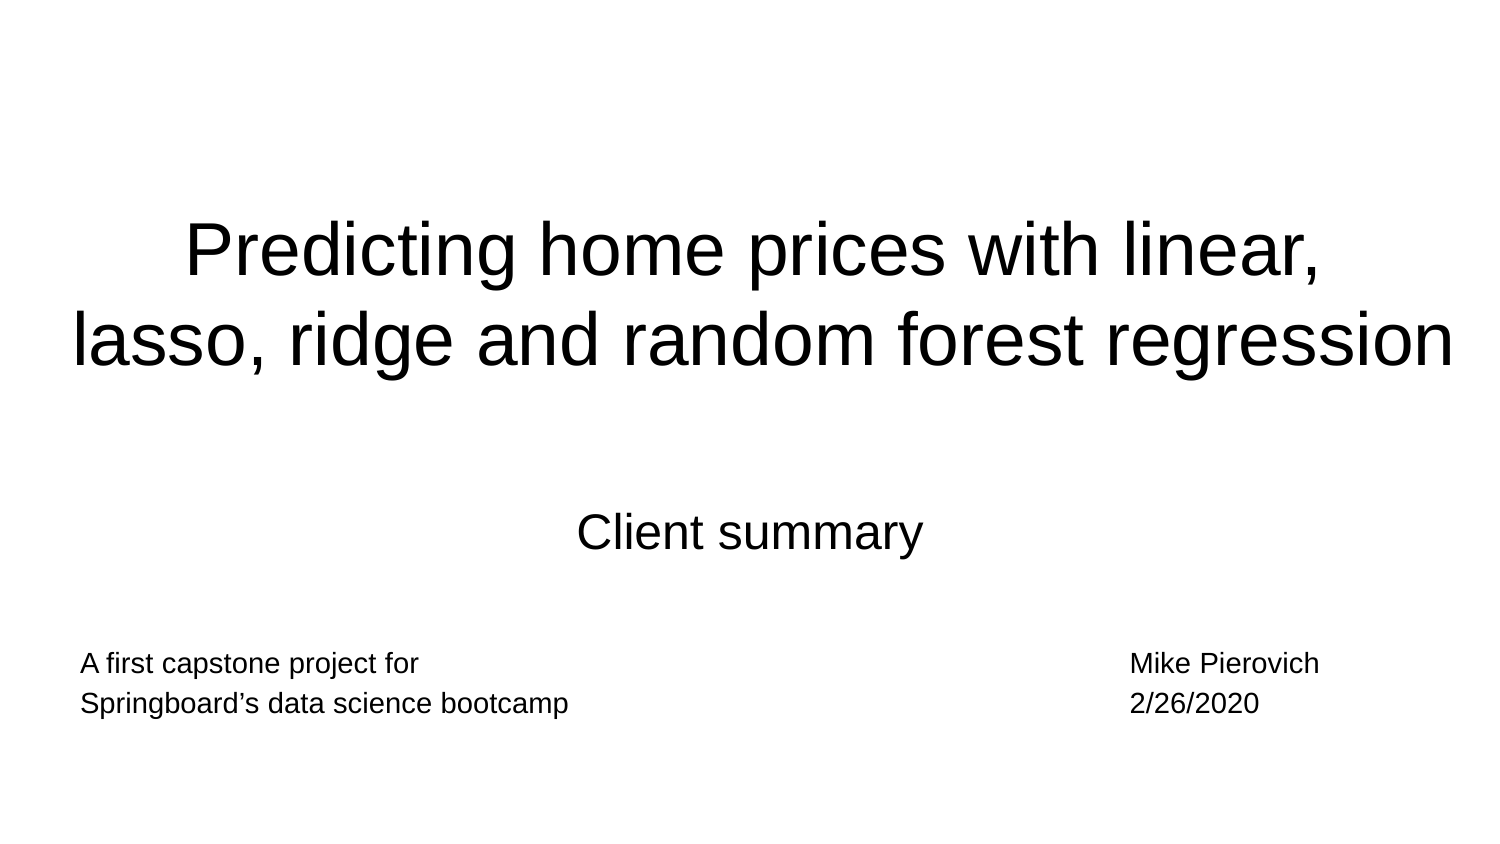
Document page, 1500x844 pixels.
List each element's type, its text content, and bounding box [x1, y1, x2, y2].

title Predicting home prices with linear, lasso, ridge and random forest regression [28, 121, 1500, 396]
subtitle Client summary [51, 464, 1449, 595]
text_box A first capstone project for Springboard’s data science bootcamp [65, 624, 628, 746]
text_box Mike Pierovich 2/26/2020 [1114, 624, 1410, 746]
